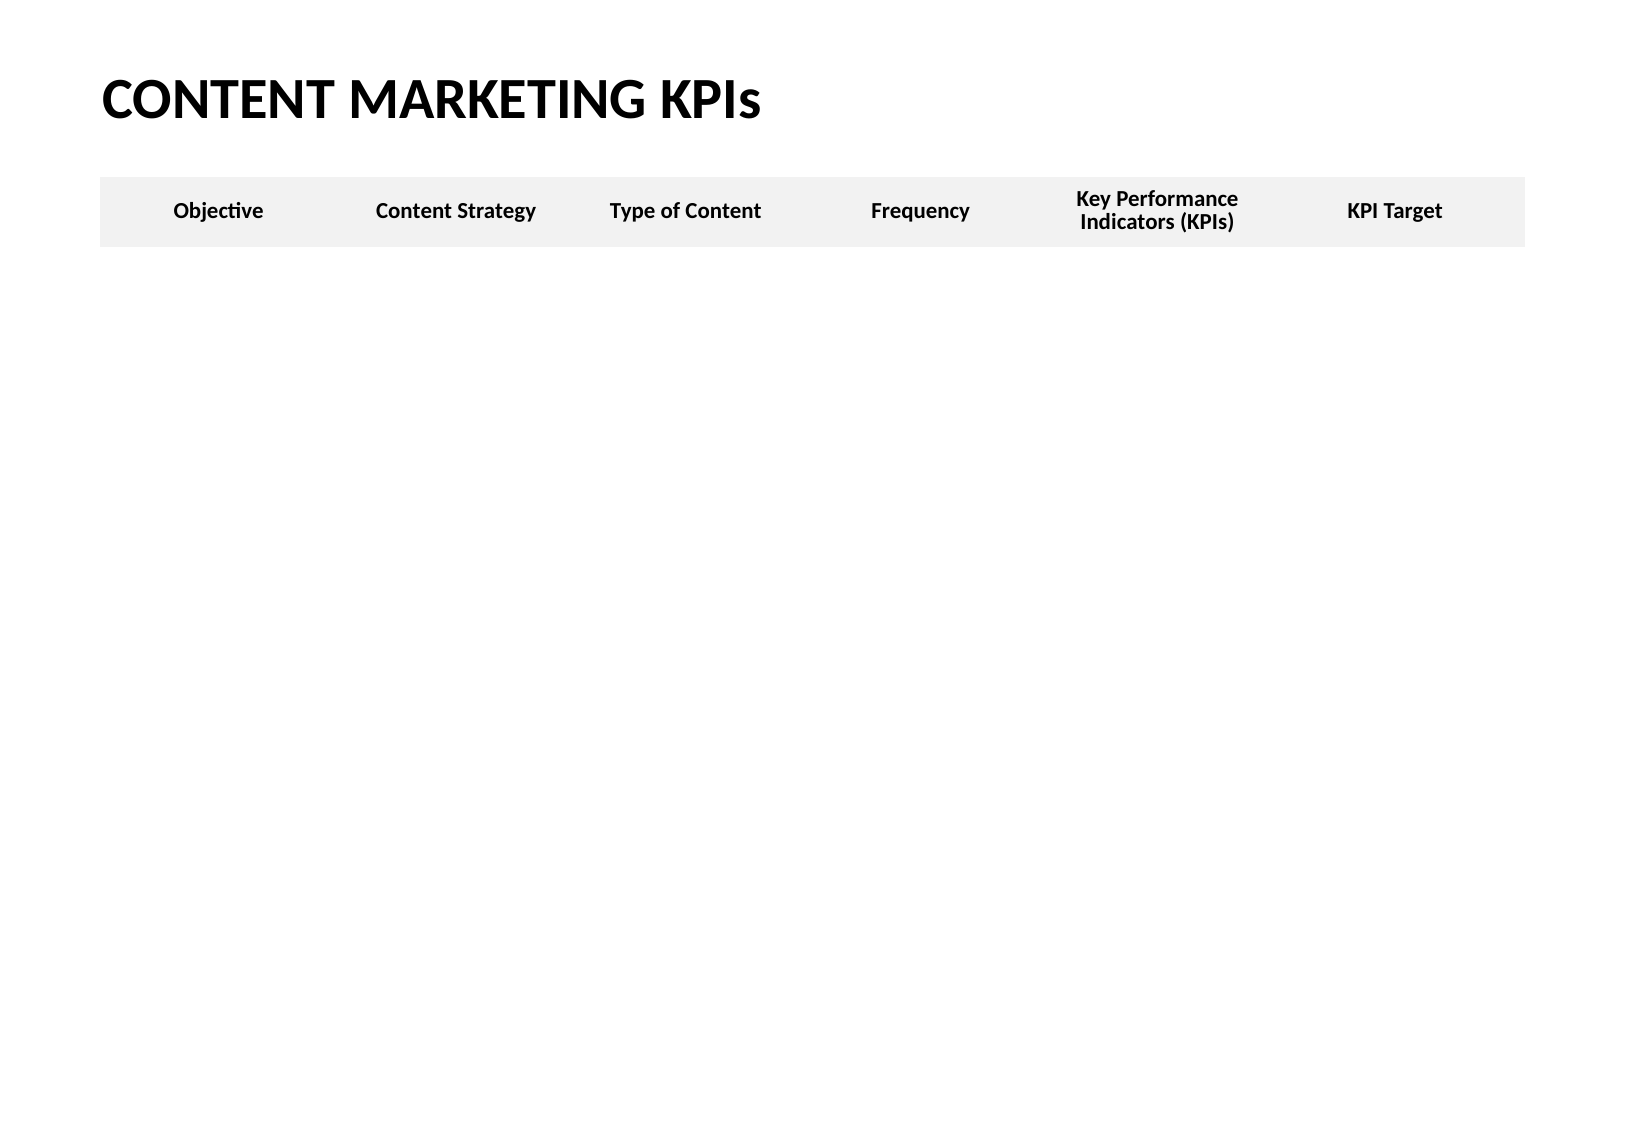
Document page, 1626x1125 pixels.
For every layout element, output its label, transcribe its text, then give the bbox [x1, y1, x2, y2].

table_cell [1050, 382, 1265, 516]
table_cell [100, 650, 337, 785]
table_cell [337, 785, 575, 919]
table_cell [1050, 247, 1265, 382]
table_cell [1265, 785, 1525, 919]
table_cell [797, 919, 1050, 1054]
table_cell [797, 650, 1050, 785]
table_cell [1050, 919, 1265, 1054]
table_cell [337, 247, 575, 382]
table_cell [100, 247, 337, 382]
table_cell [1265, 516, 1525, 650]
text_box CONTENT MARKETING KPIs [87, 52, 1413, 138]
table_cell [1265, 382, 1525, 516]
table_cell [1050, 650, 1265, 785]
table_header Objective [100, 177, 337, 247]
table_cell [100, 382, 337, 516]
table_header Key Performance Indicators (KPIs) [1050, 177, 1265, 247]
table_cell [1050, 785, 1265, 919]
table_cell [575, 650, 797, 785]
table_header Type of Content [575, 177, 797, 247]
table_cell [575, 919, 797, 1054]
table_cell [337, 516, 575, 650]
table_cell [1050, 516, 1265, 650]
table_header Frequency [797, 177, 1050, 247]
table_cell [1265, 247, 1525, 382]
table_cell [797, 785, 1050, 919]
table_cell [797, 382, 1050, 516]
table_cell [575, 247, 797, 382]
table_cell [1265, 650, 1525, 785]
table_header KPI Target [1265, 177, 1525, 247]
table_cell [797, 516, 1050, 650]
table_cell [1265, 919, 1525, 1054]
table_header Content Strategy [337, 177, 575, 247]
table_cell [575, 382, 797, 516]
table_cell [100, 516, 337, 650]
table_cell [337, 650, 575, 785]
table_cell [575, 516, 797, 650]
table_cell [100, 919, 337, 1054]
table_cell [337, 919, 575, 1054]
table_cell [575, 785, 797, 919]
table_cell [100, 785, 337, 919]
table_cell [797, 247, 1050, 382]
table_cell [337, 382, 575, 516]
